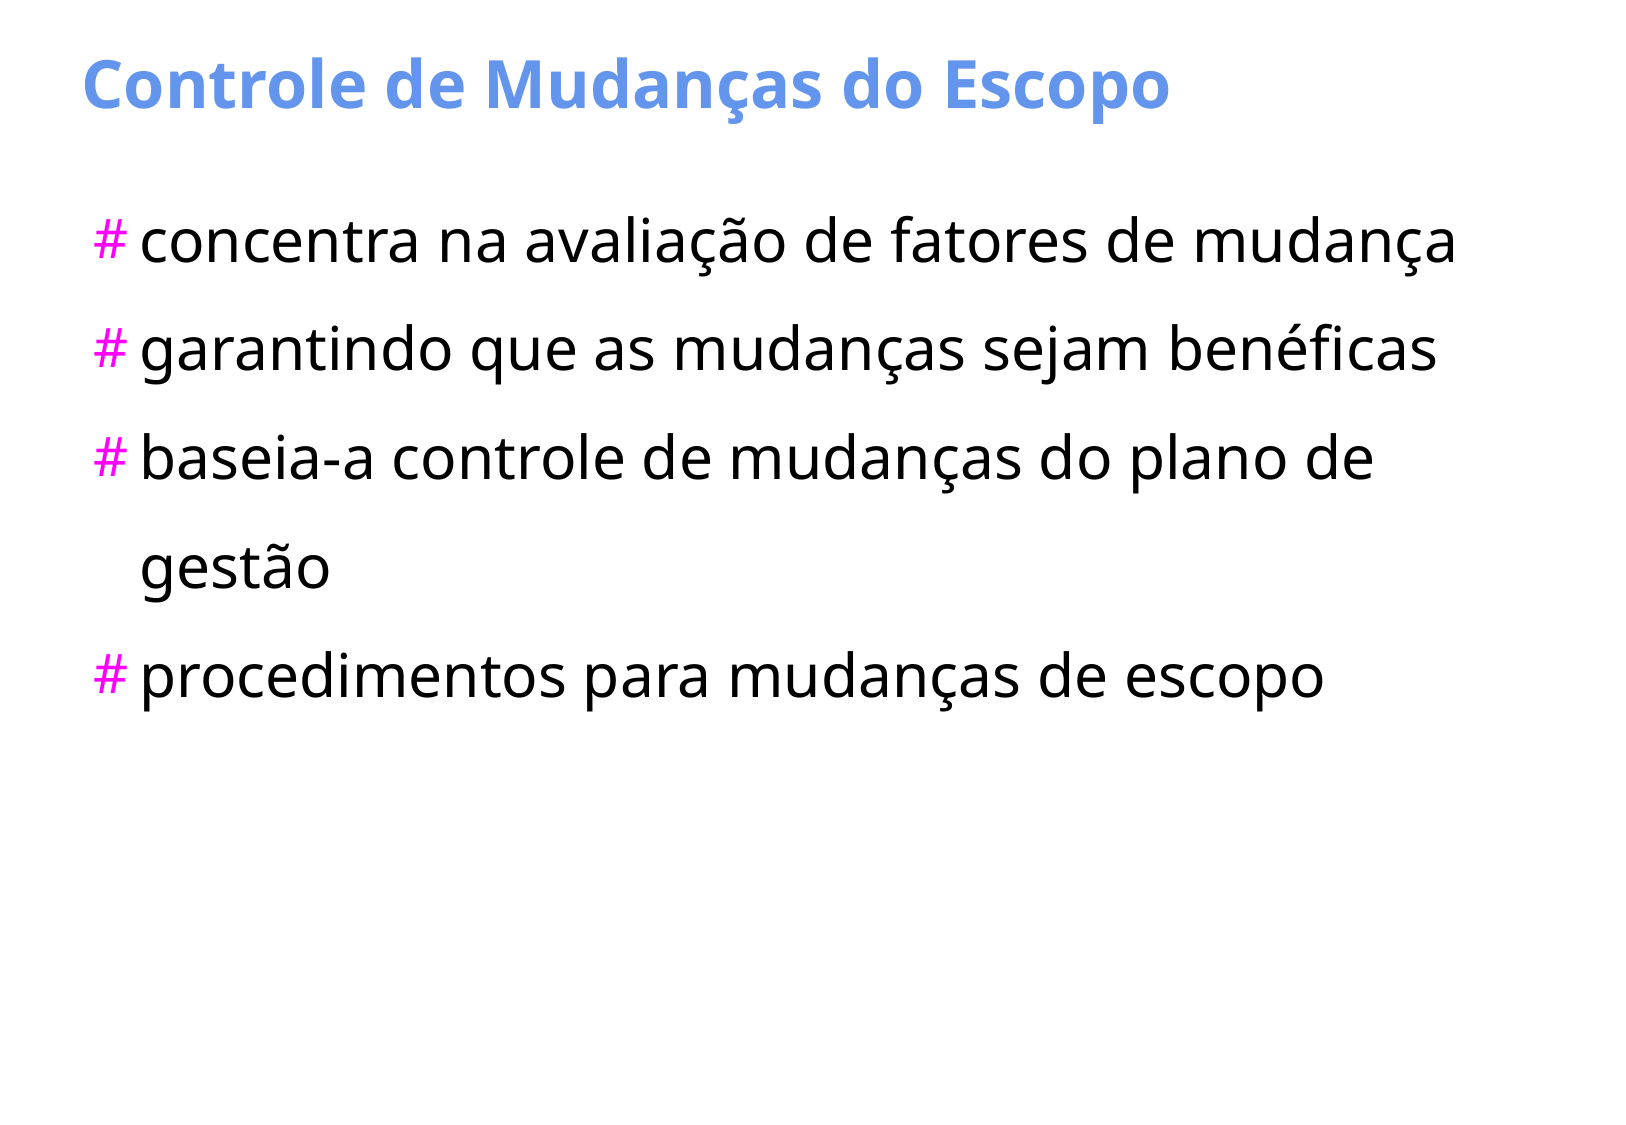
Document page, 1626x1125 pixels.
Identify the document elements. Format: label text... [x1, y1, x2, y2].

title Controle de Mudanças do Escopo [81, 41, 1544, 122]
list concentra na avaliação de fatores de mudança garantindo que as mudanças sejam benéficas baseia-a controle de mudanças do plano de gestão procedimentos para mudanças de escopo [81, 165, 1544, 1016]
